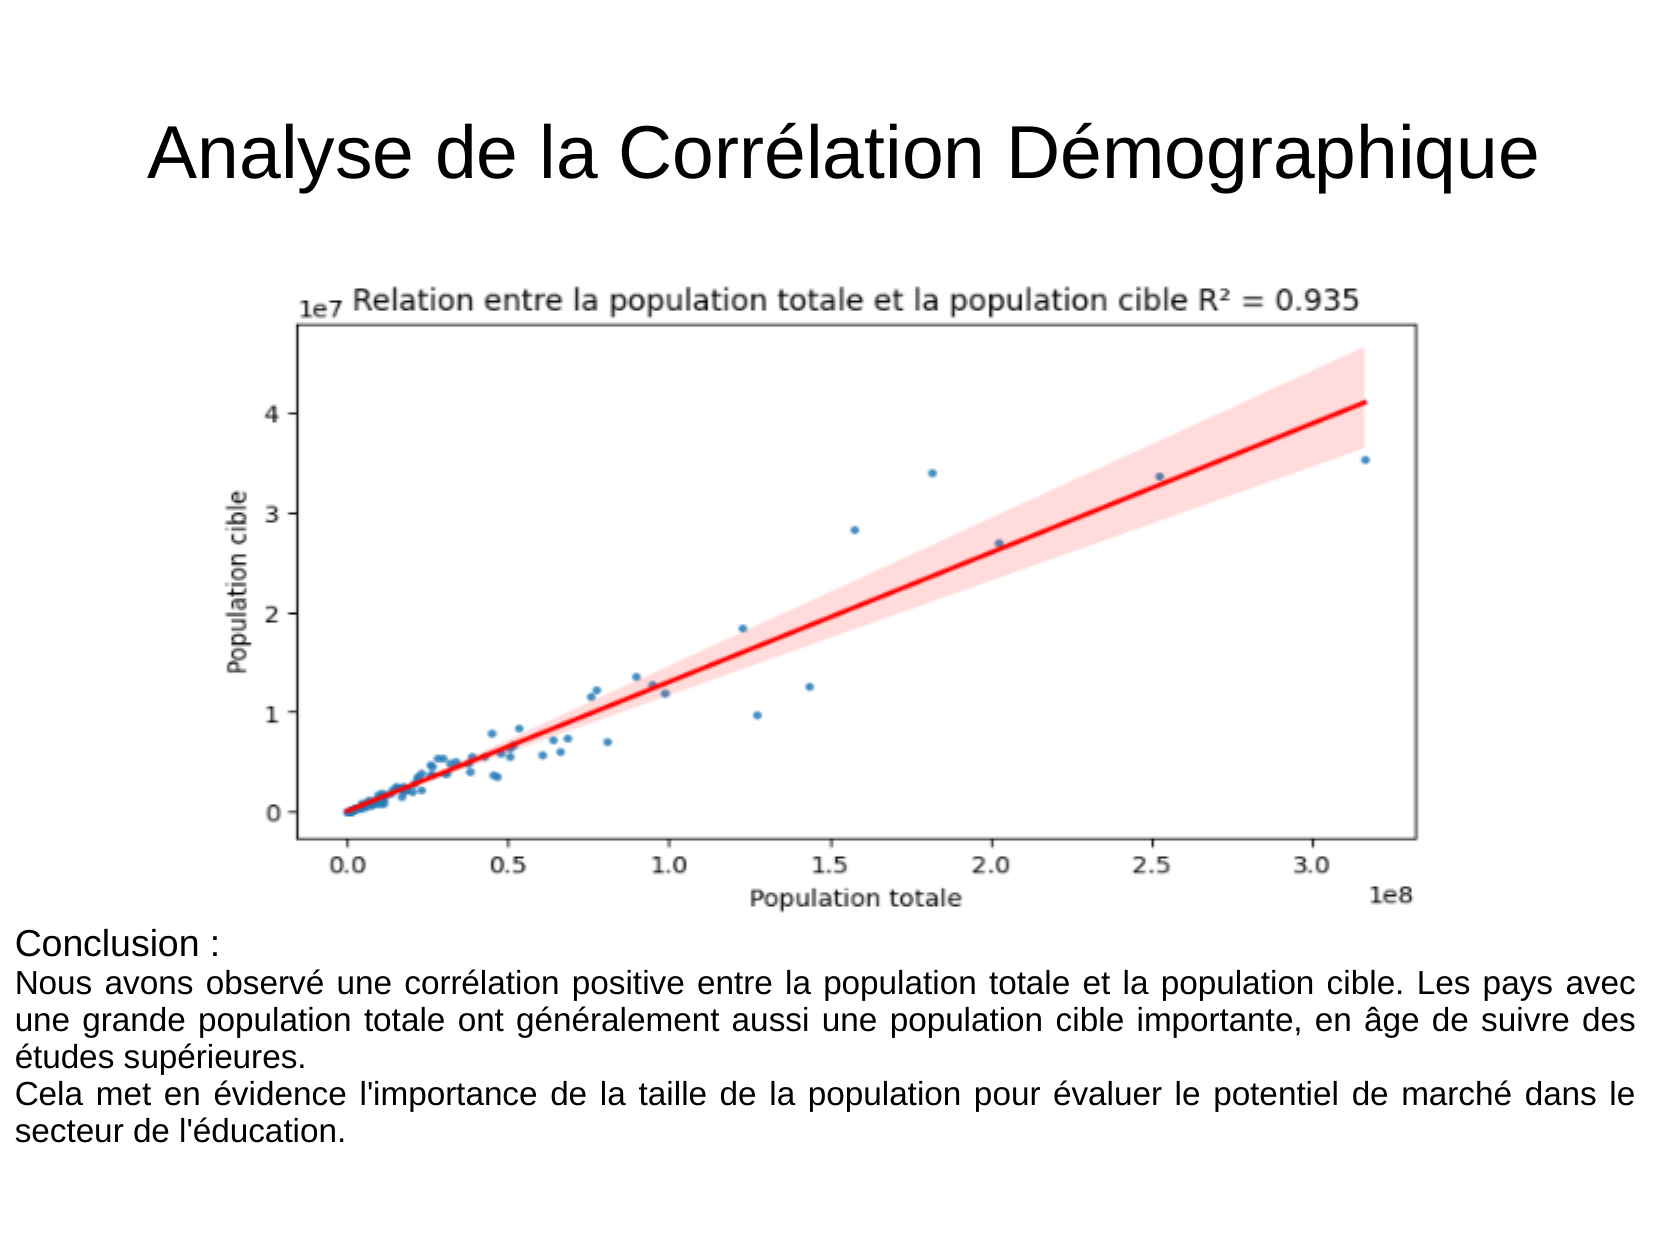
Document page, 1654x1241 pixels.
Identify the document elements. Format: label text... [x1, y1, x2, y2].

text_box Conclusion : Nous avons observé une corrélation positive entre la population totale et la population cible. Les pays avec une grande population totale ont généralement aussi une population cible importante, en âge de suivre des études supérieures. Cela met en évidence l'importance de la taille de la population pour évaluer le potentiel de marché dans le secteur de l'éducation. [0, 915, 1654, 1159]
title Analyse de la Corrélation Démographique [82, 49, 1571, 257]
picture [206, 265, 1477, 915]
